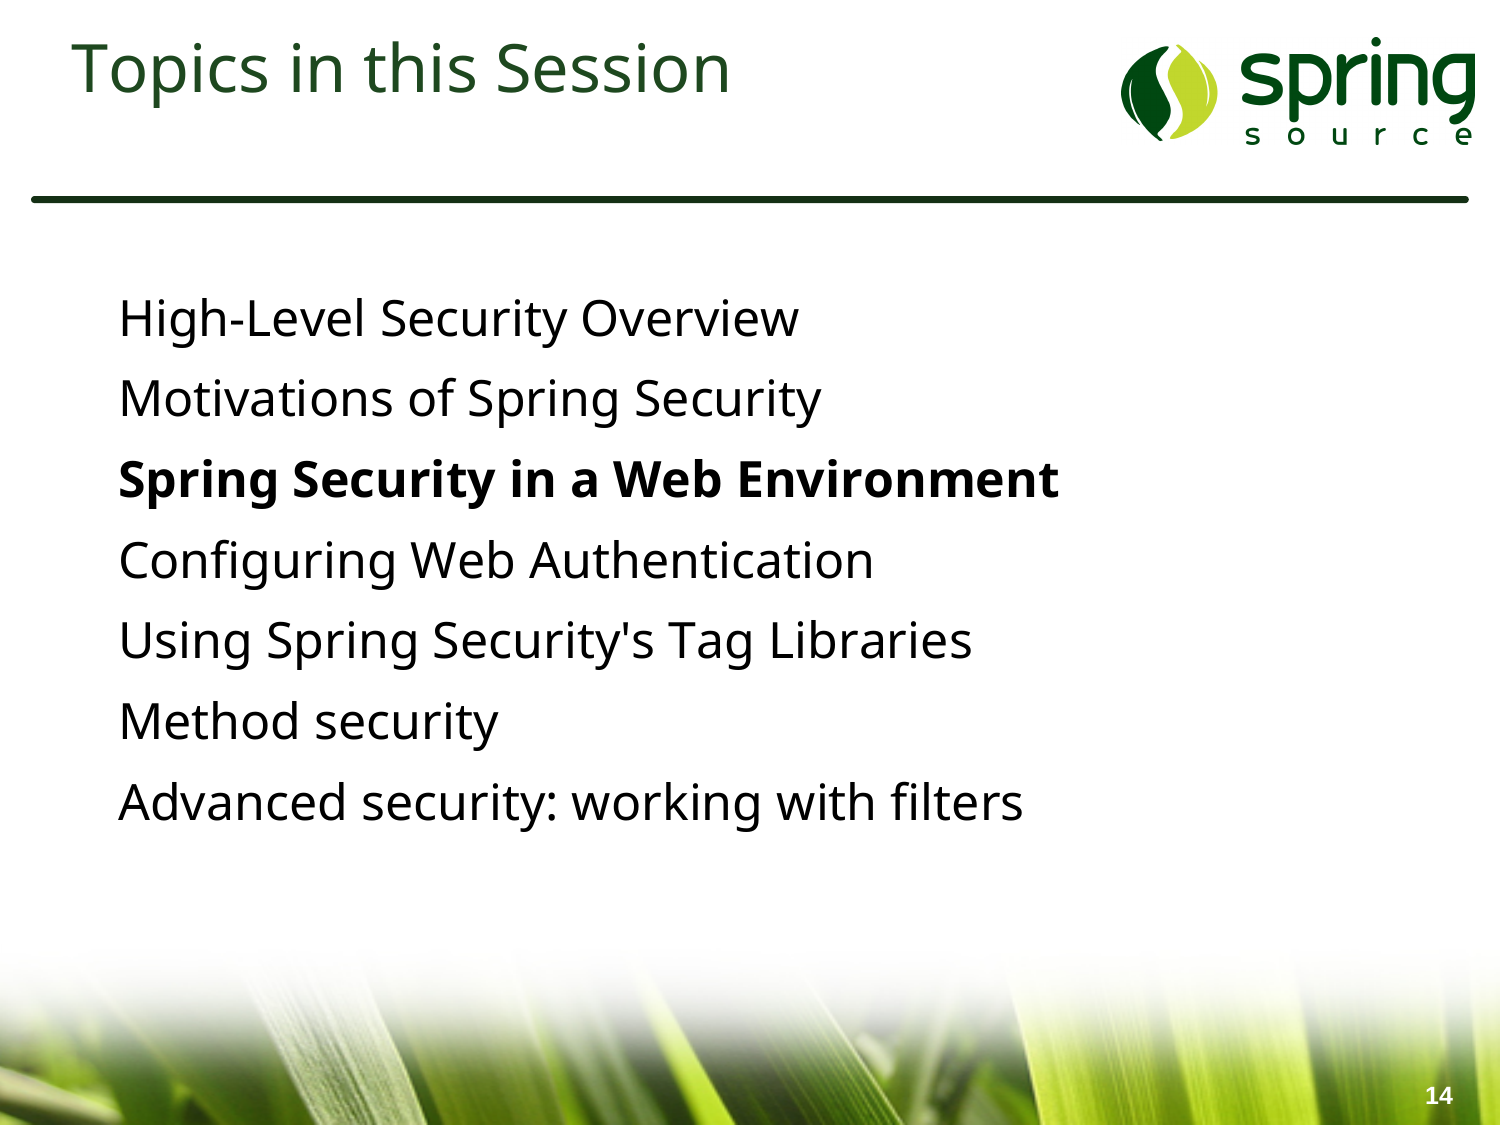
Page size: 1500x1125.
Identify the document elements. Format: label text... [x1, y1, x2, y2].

picture [1121, 37, 1475, 145]
picture [0, 944, 1500, 1125]
title Topics in this Session [56, 13, 1089, 176]
list High-Level Security Overview Motivations of Spring Security Spring Security in a Web Environment Configuring Web Authentication Using Spring Security's Tag Libraries Method security Advanced security: working with filters [103, 275, 1394, 938]
